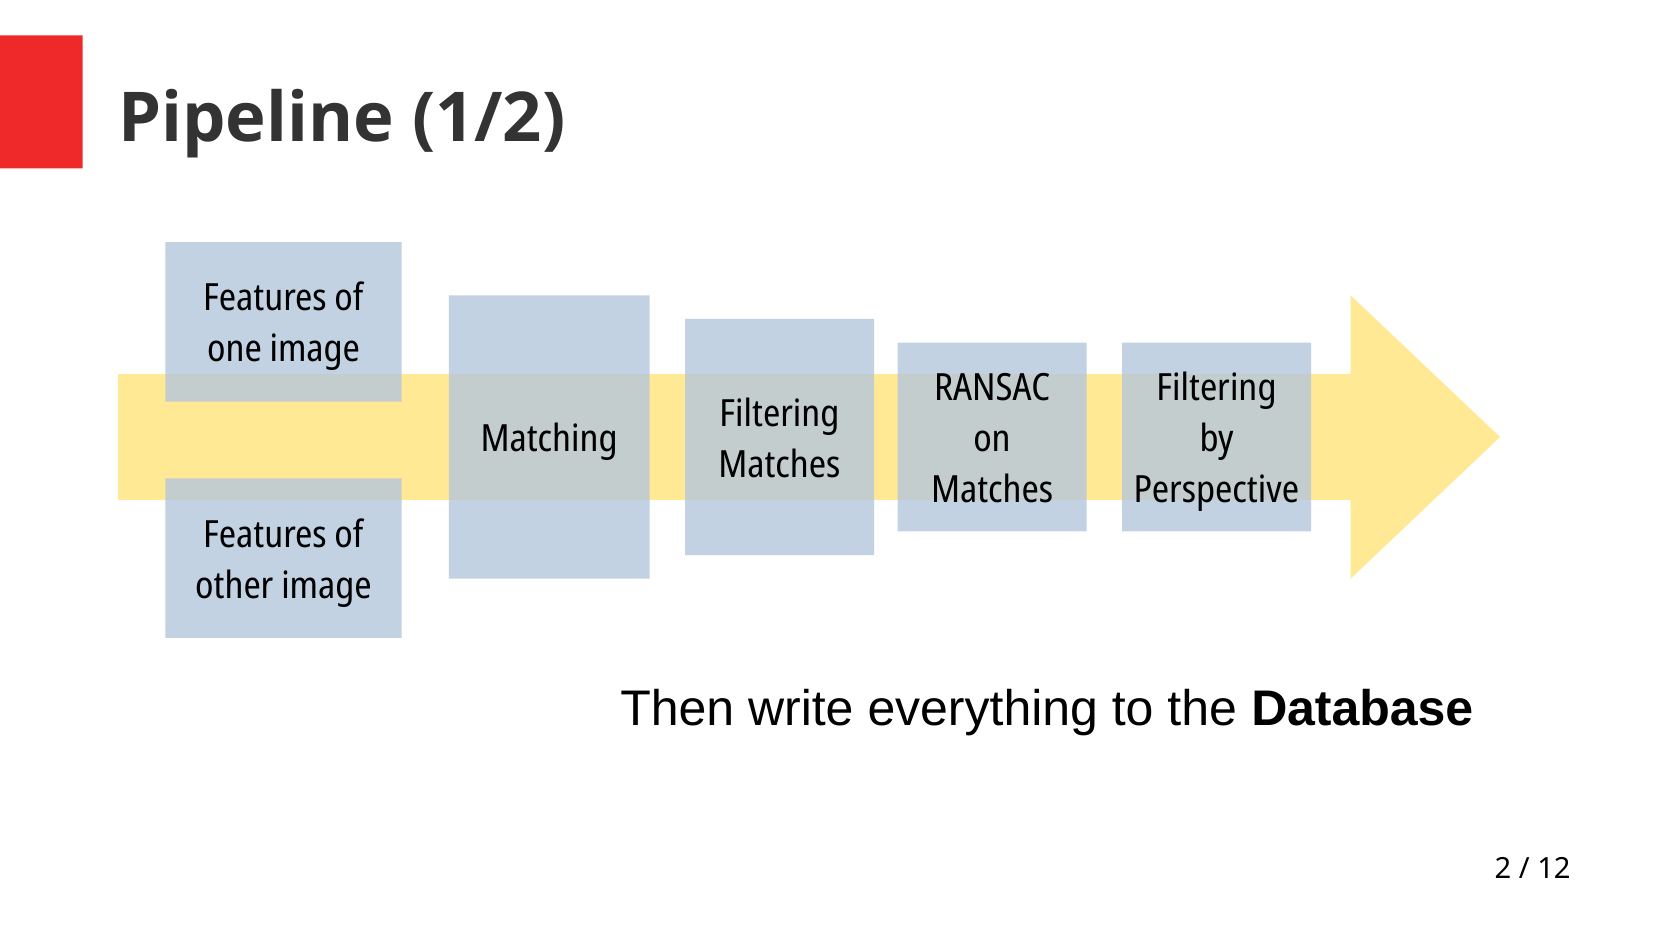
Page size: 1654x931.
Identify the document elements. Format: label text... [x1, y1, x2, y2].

text_box RANSAC on Matches [897, 342, 1087, 532]
text_box Matching [448, 295, 650, 579]
text_box [1087, 374, 1122, 500]
text_box Features of one image [165, 242, 402, 402]
text_box Features of other image [165, 478, 402, 638]
text_box Filtering by Perspective [1122, 342, 1312, 532]
text_box [1312, 295, 1501, 579]
text_box [118, 374, 448, 500]
text_box [650, 374, 685, 500]
title Pipeline (1/2) [118, 37, 1571, 193]
text_box Then write everything to the Database [605, 673, 1489, 744]
text_box [875, 374, 897, 500]
text_box Filtering Matches [685, 318, 875, 556]
